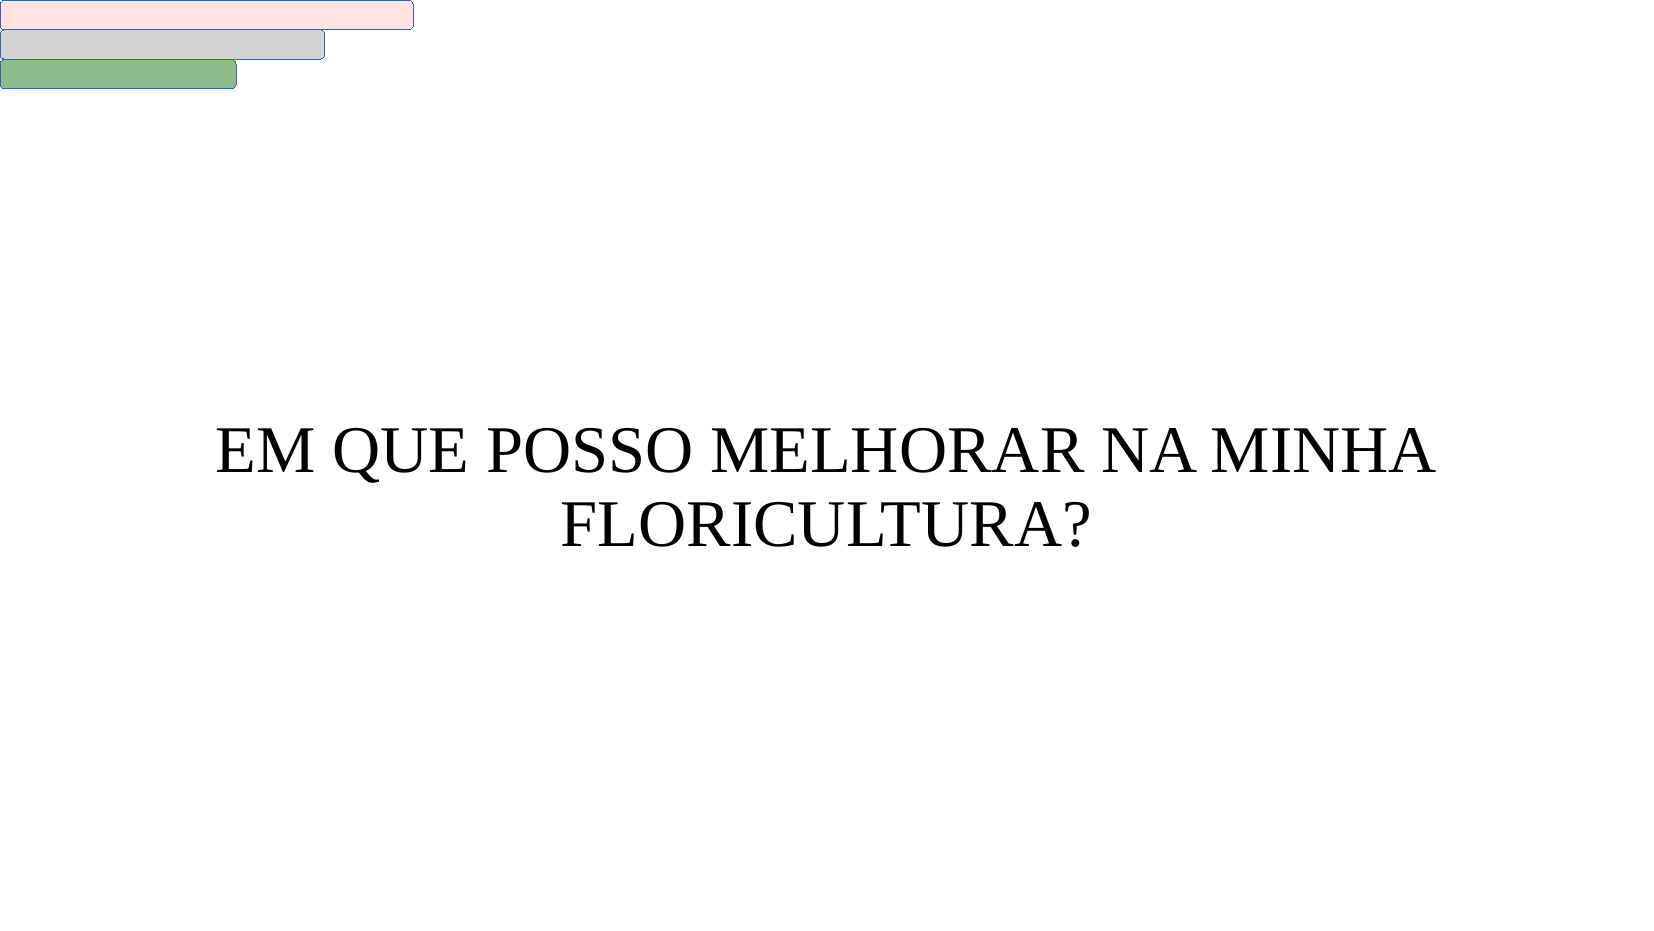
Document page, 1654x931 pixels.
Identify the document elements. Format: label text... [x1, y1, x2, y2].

text_box [0, 0, 414, 89]
subtitle EM QUE POSSO MELHORAR NA MINHA FLORICULTURA? [82, 217, 1571, 758]
